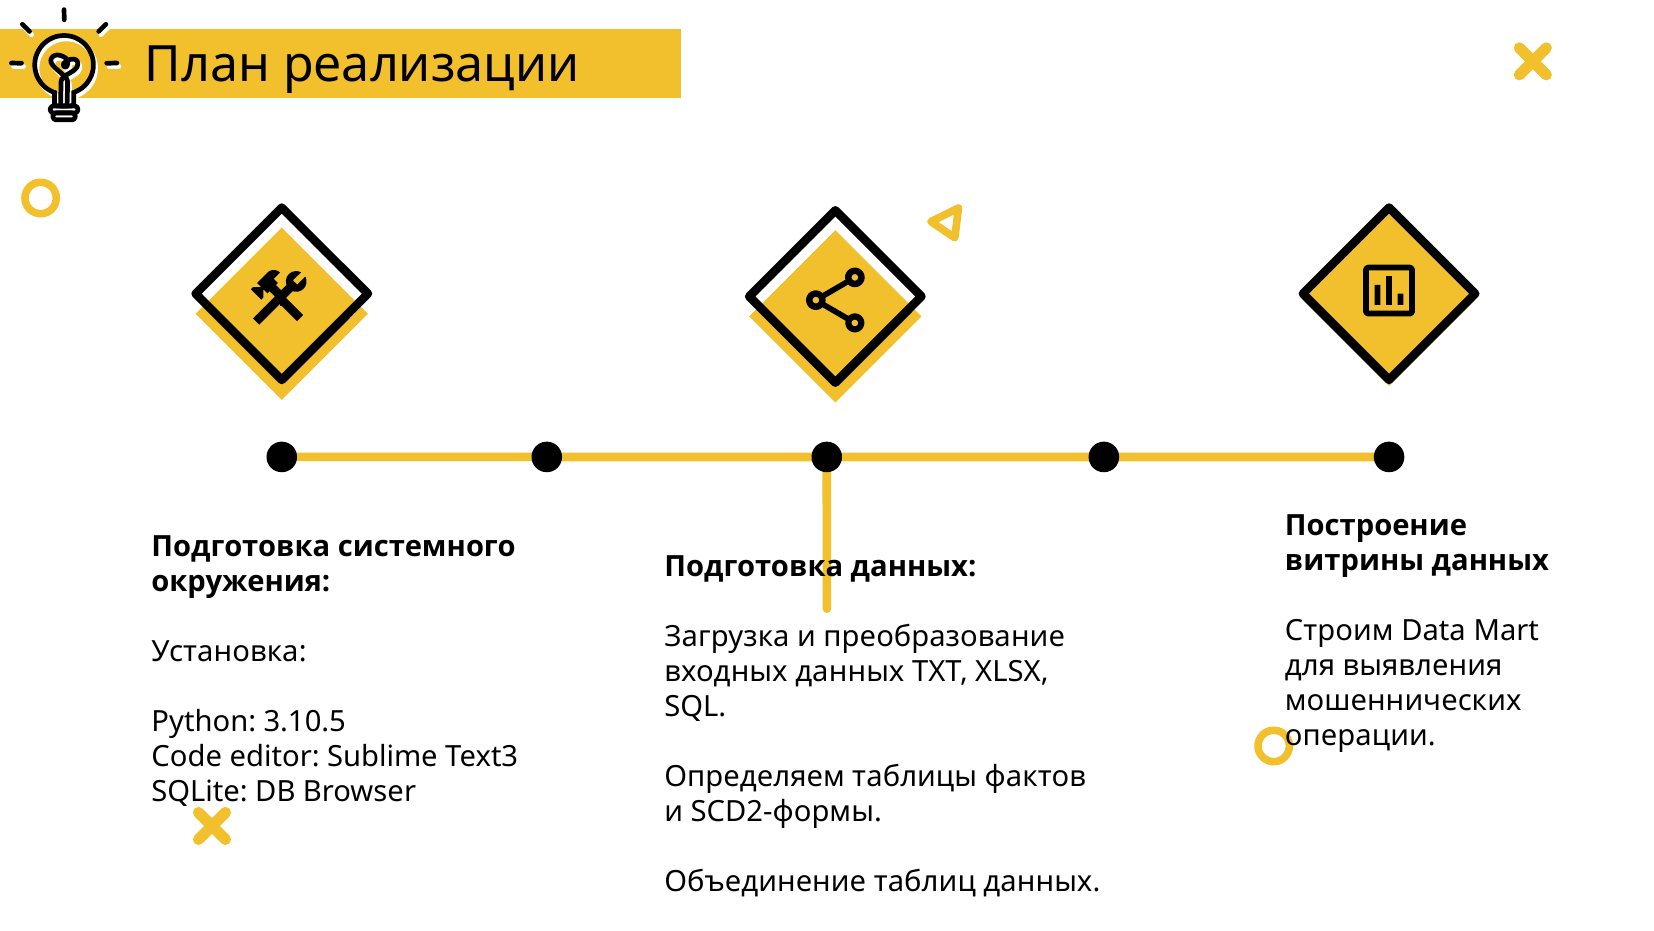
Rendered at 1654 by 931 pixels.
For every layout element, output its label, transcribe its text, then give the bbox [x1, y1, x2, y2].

text_box [1373, 441, 1405, 473]
text_box [749, 309, 922, 403]
text_box Подготовка системного окружения: Установка: Python: 3.10.5 Code editor: Sublime Text3 SQLite: DB Browser [151, 498, 540, 907]
text_box [1088, 441, 1120, 473]
text_box [811, 441, 842, 473]
text_box Подготовка данных: Загрузка и преобразование входных данных TXT, XLSX, SQL. Определяем таблицы фактов и SCD2-формы. Объединение таблиц данных. [664, 546, 1104, 899]
title План реализации [144, 22, 591, 102]
text_box [266, 441, 297, 473]
text_box [195, 307, 368, 400]
text_box [1387, 300, 1476, 387]
text_box [762, 230, 908, 375]
text_box [209, 227, 355, 373]
text_box [1310, 215, 1468, 372]
text_box [531, 441, 563, 473]
text_box Построение витрины данных Строим Data Mart для выявления мошеннических операции. [1284, 498, 1561, 794]
